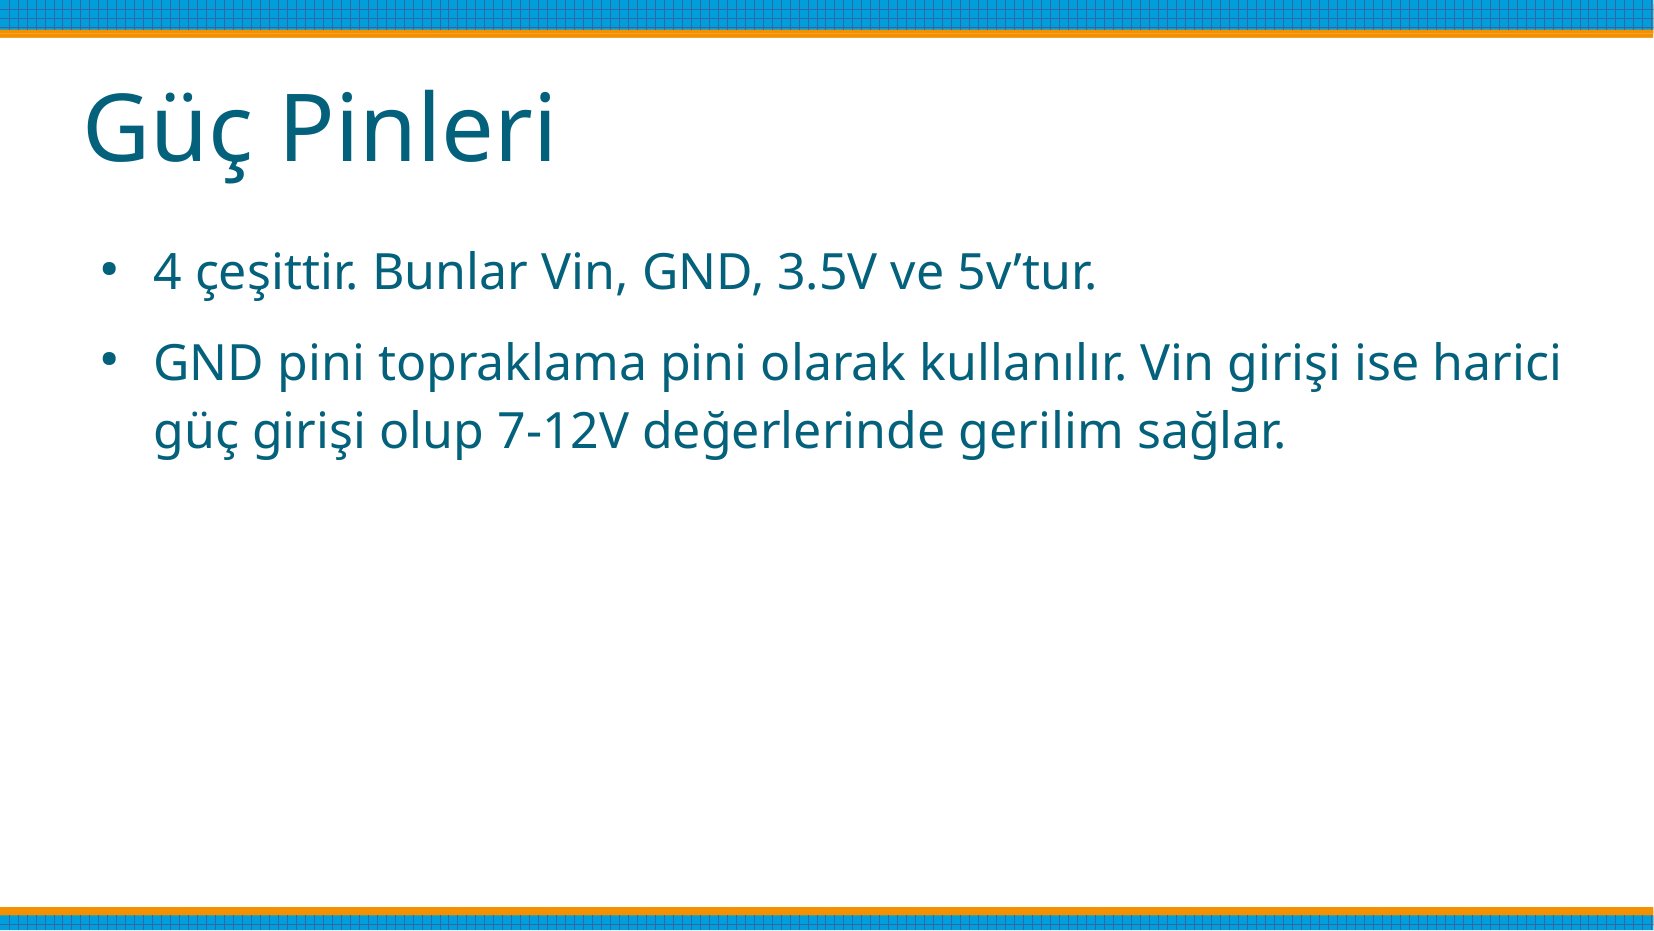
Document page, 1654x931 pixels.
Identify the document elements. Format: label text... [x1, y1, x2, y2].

title Güç Pinleri [82, 44, 1571, 207]
list 4 çeşittir. Bunlar Vin, GND, 3.5V ve 5v’tur. GND pini topraklama pini olarak kullanılır. Vin girişi ise harici güç girişi olup 7-12V değerlerinde gerilim sağlar. [82, 236, 1571, 842]
